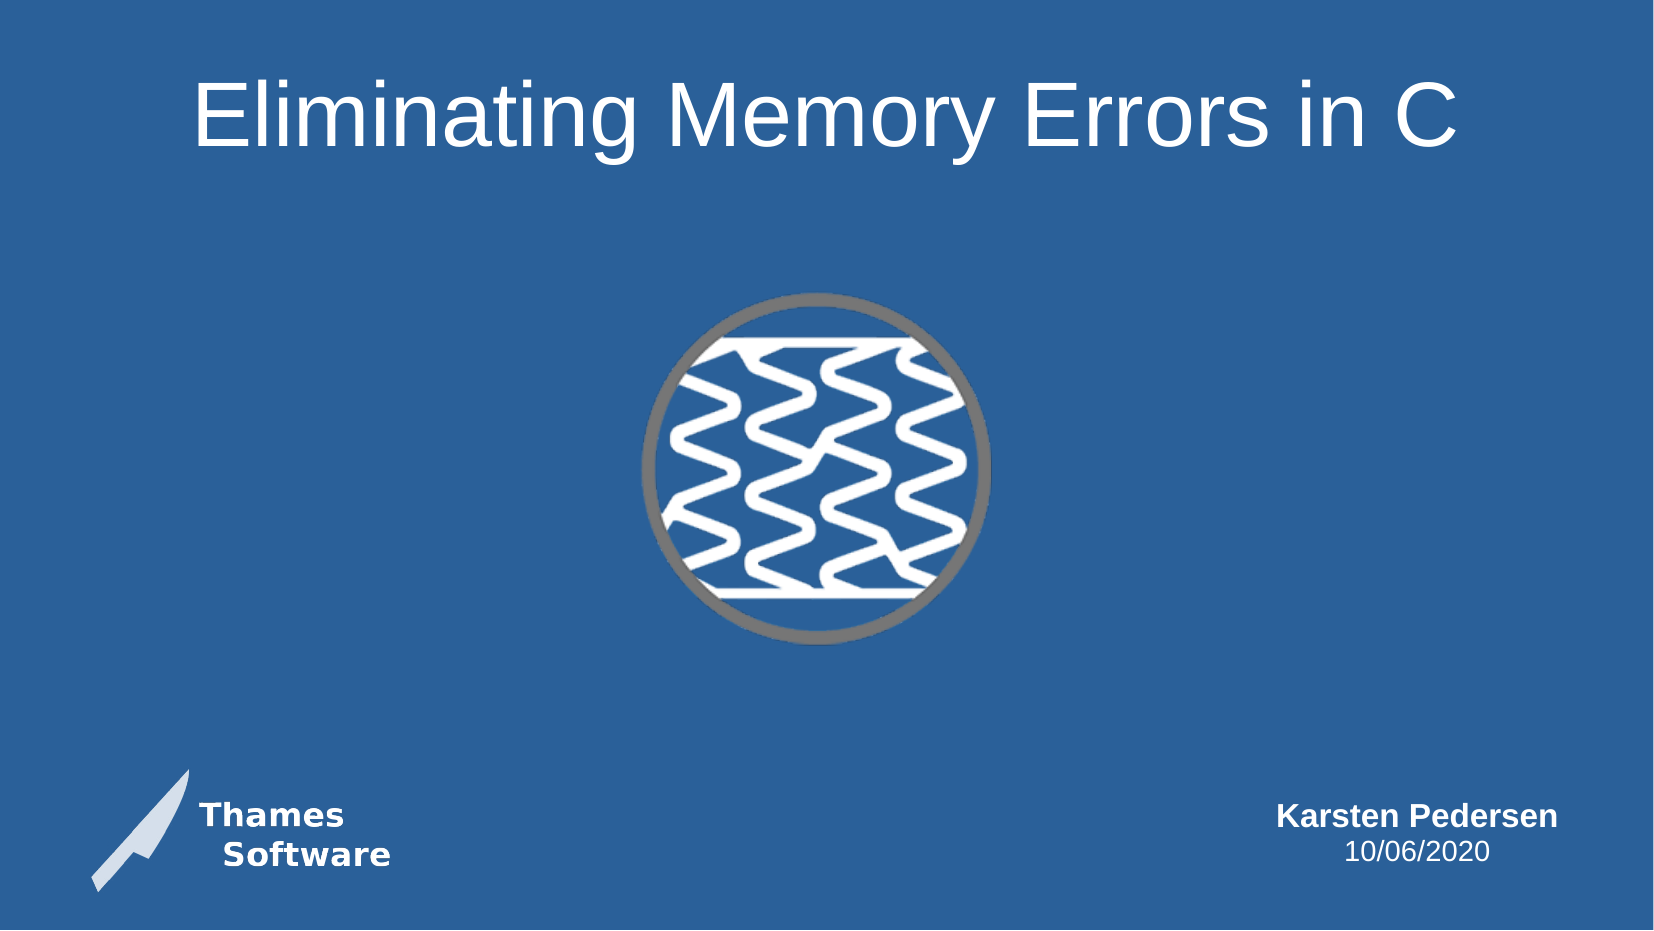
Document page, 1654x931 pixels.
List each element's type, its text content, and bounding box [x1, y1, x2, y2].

title Karsten Pedersen 10/06/2020 [1246, 755, 1589, 910]
title Eliminating Memory Errors in C [82, 37, 1571, 193]
picture [82, 756, 421, 907]
picture [487, 253, 1134, 686]
